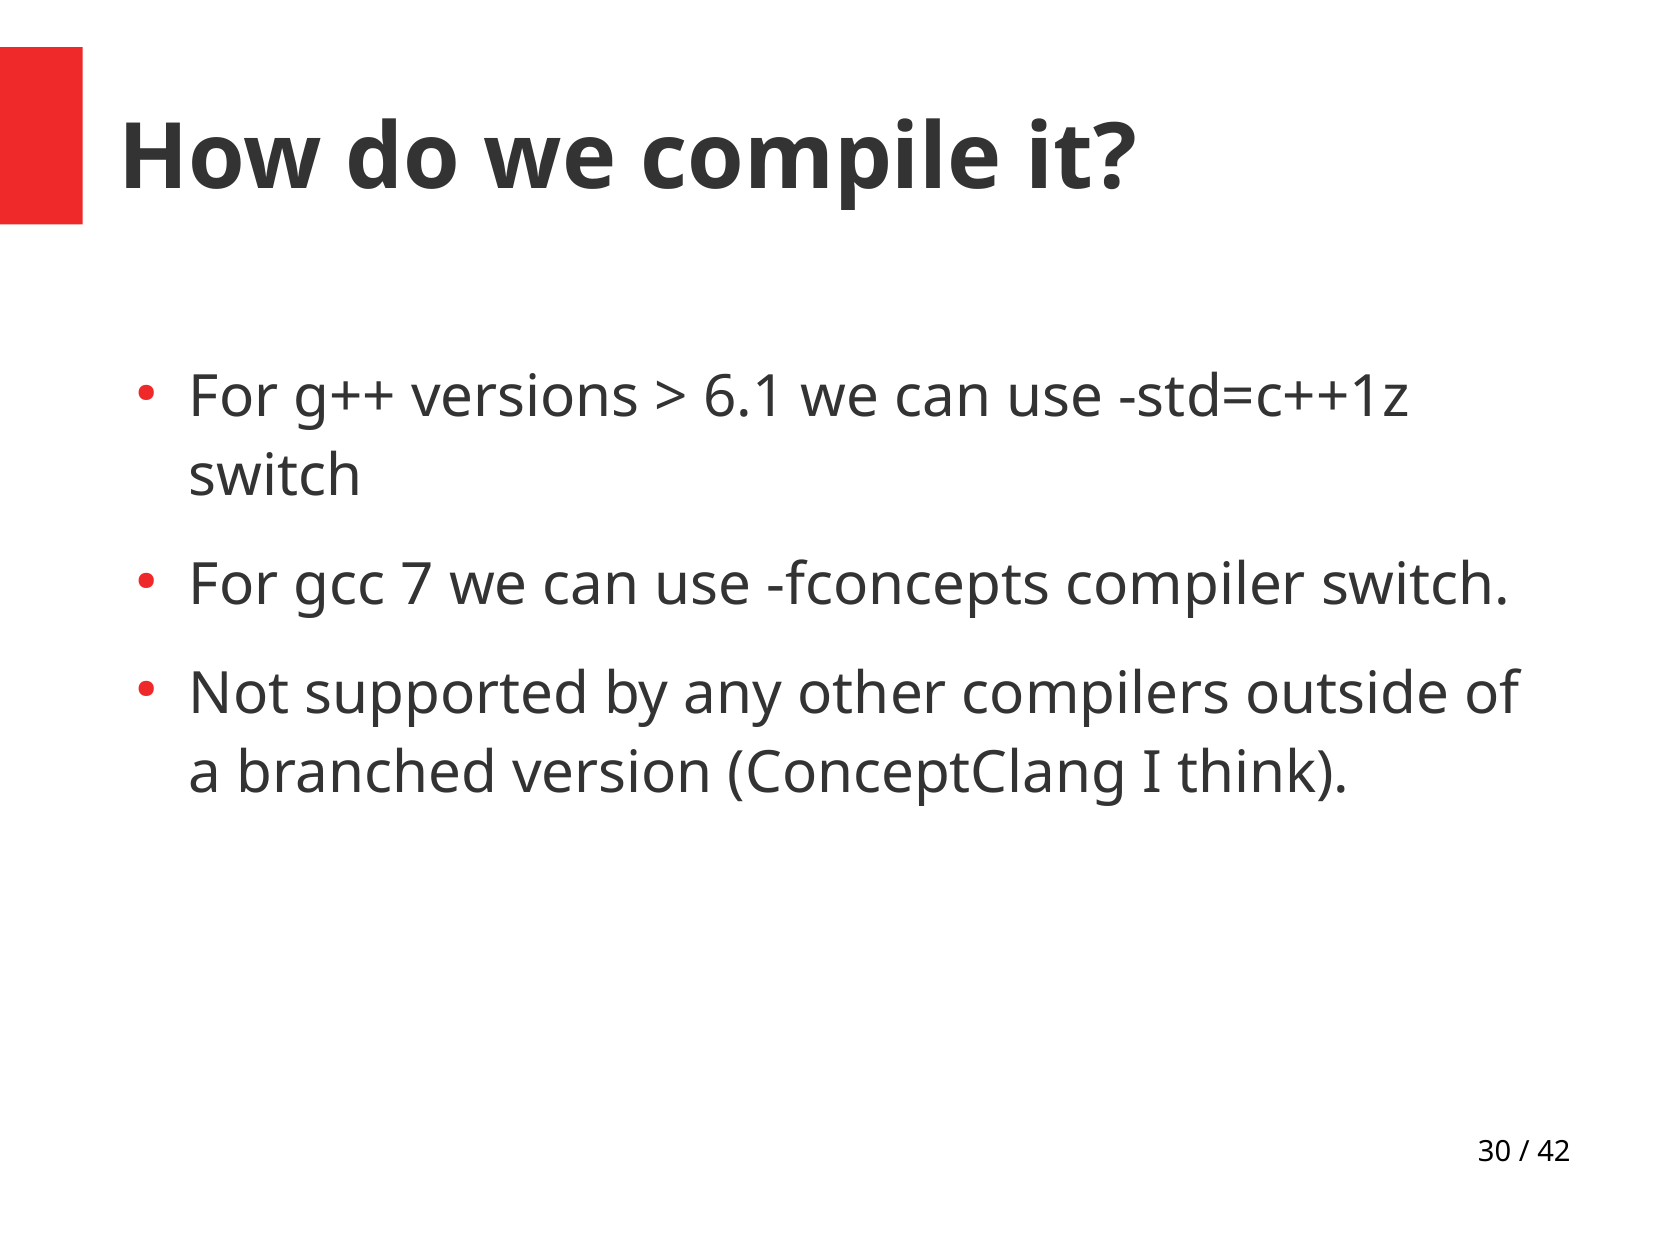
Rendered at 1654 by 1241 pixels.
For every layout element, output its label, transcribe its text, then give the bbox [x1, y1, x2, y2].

list For g++ versions > 6.1 we can use -std=c++1z switch For gcc 7 we can use -fconcepts compiler switch. Not supported by any other compilers outside of a branched version (ConceptClang I think). [118, 354, 1536, 1074]
title How do we compile it? [118, 49, 1571, 257]
